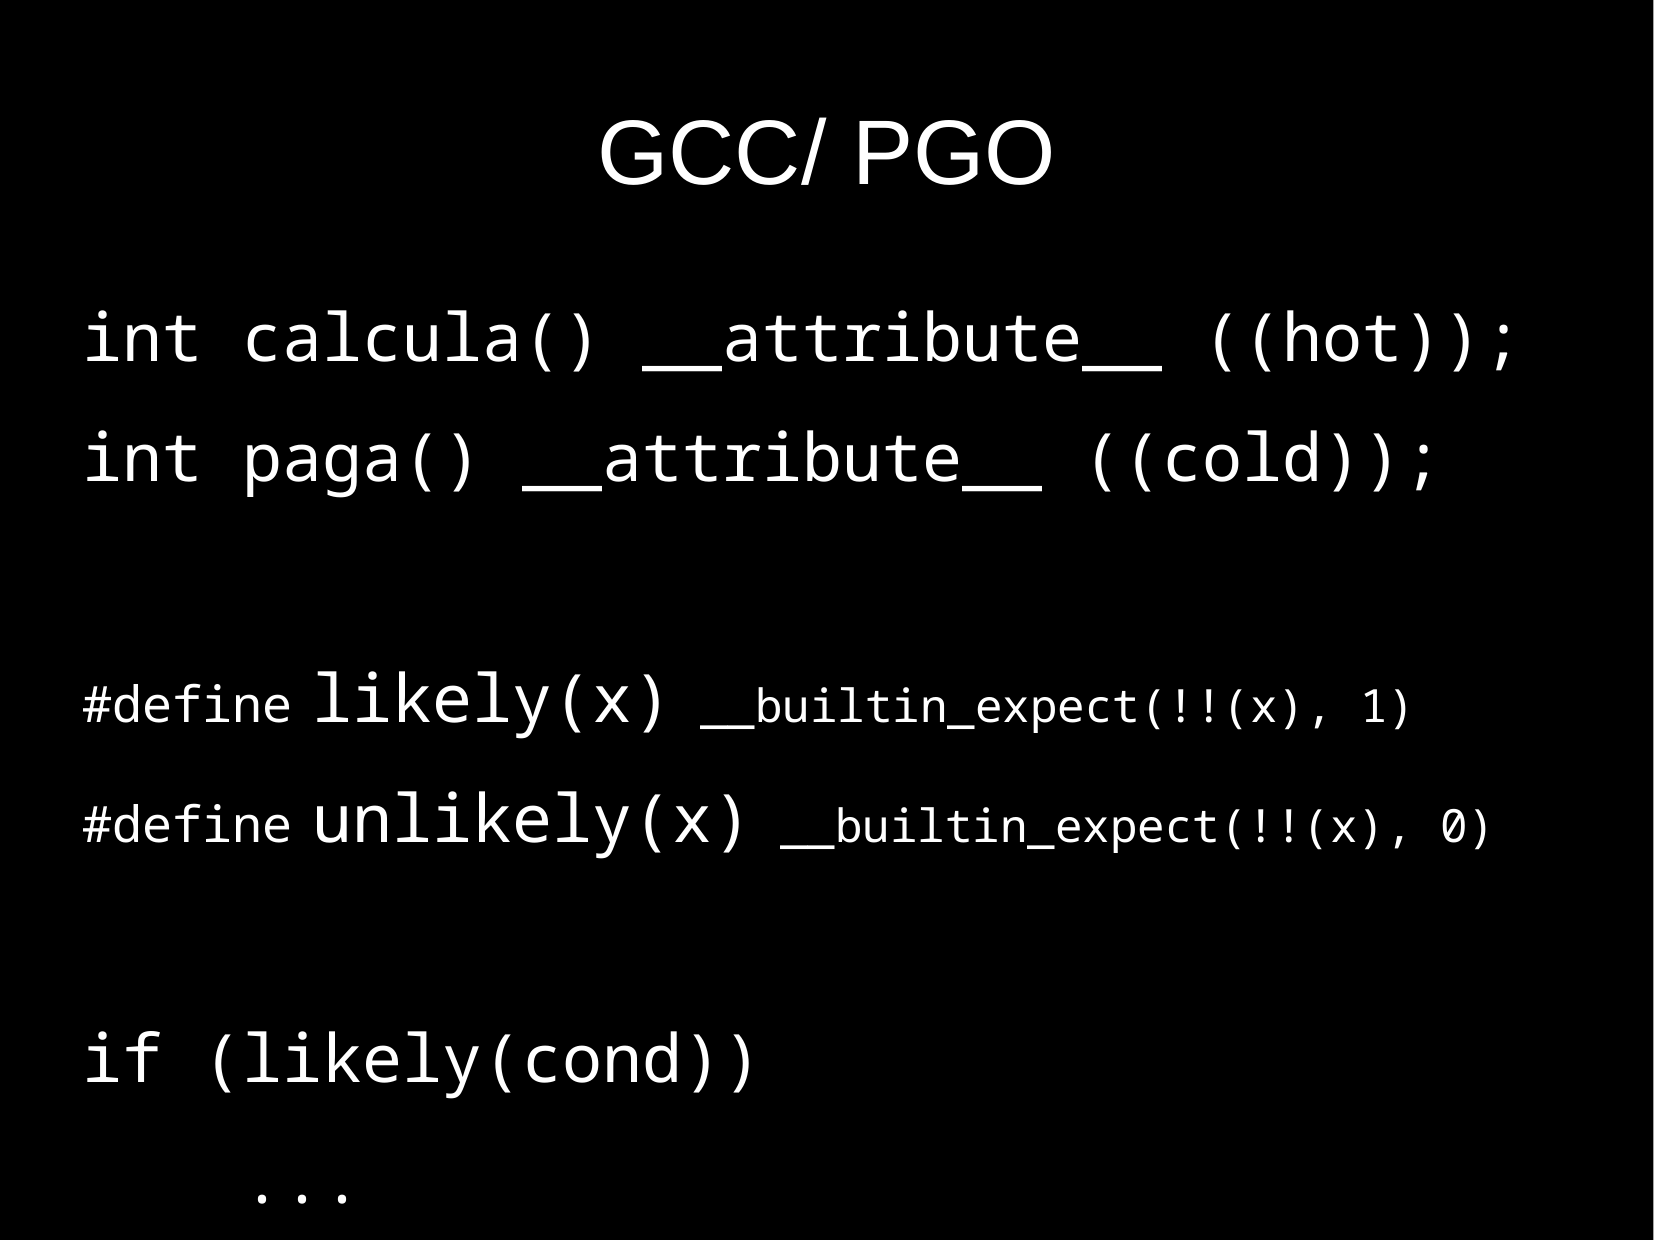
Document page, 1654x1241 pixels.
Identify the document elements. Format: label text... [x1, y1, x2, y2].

title GCC/ PGO [82, 49, 1571, 257]
list int calcula() __attribute__ ((hot)); int paga() __attribute__ ((cold)); #define likely(x) __builtin_expect(!!(x), 1) #define unlikely(x) __builtin_expect(!!(x), 0) if (likely(cond)) ... [82, 290, 1571, 1202]
